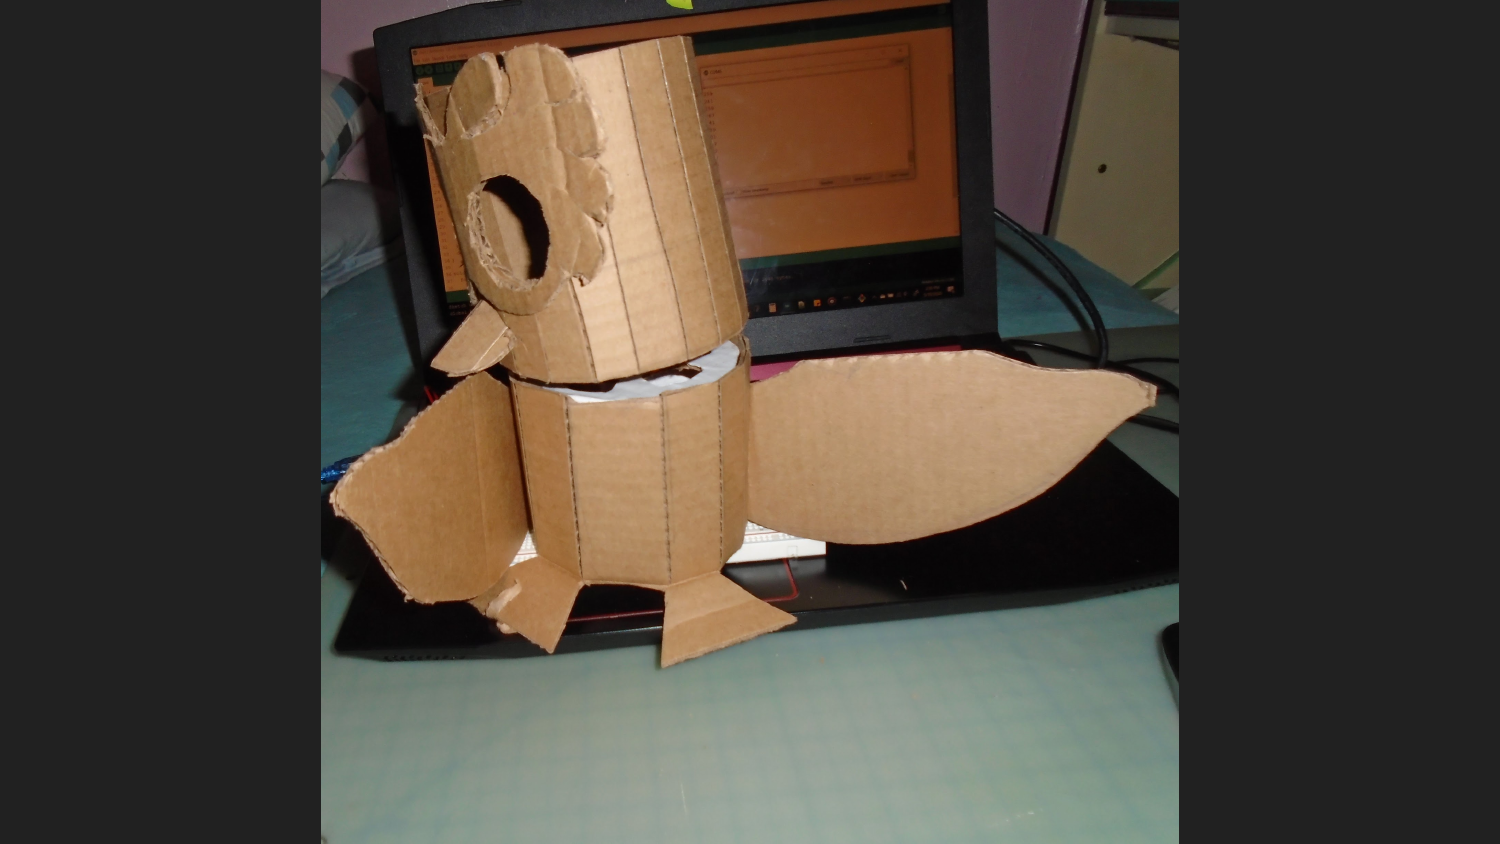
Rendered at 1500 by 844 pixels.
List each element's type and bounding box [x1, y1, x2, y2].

picture [321, 0, 1179, 844]
